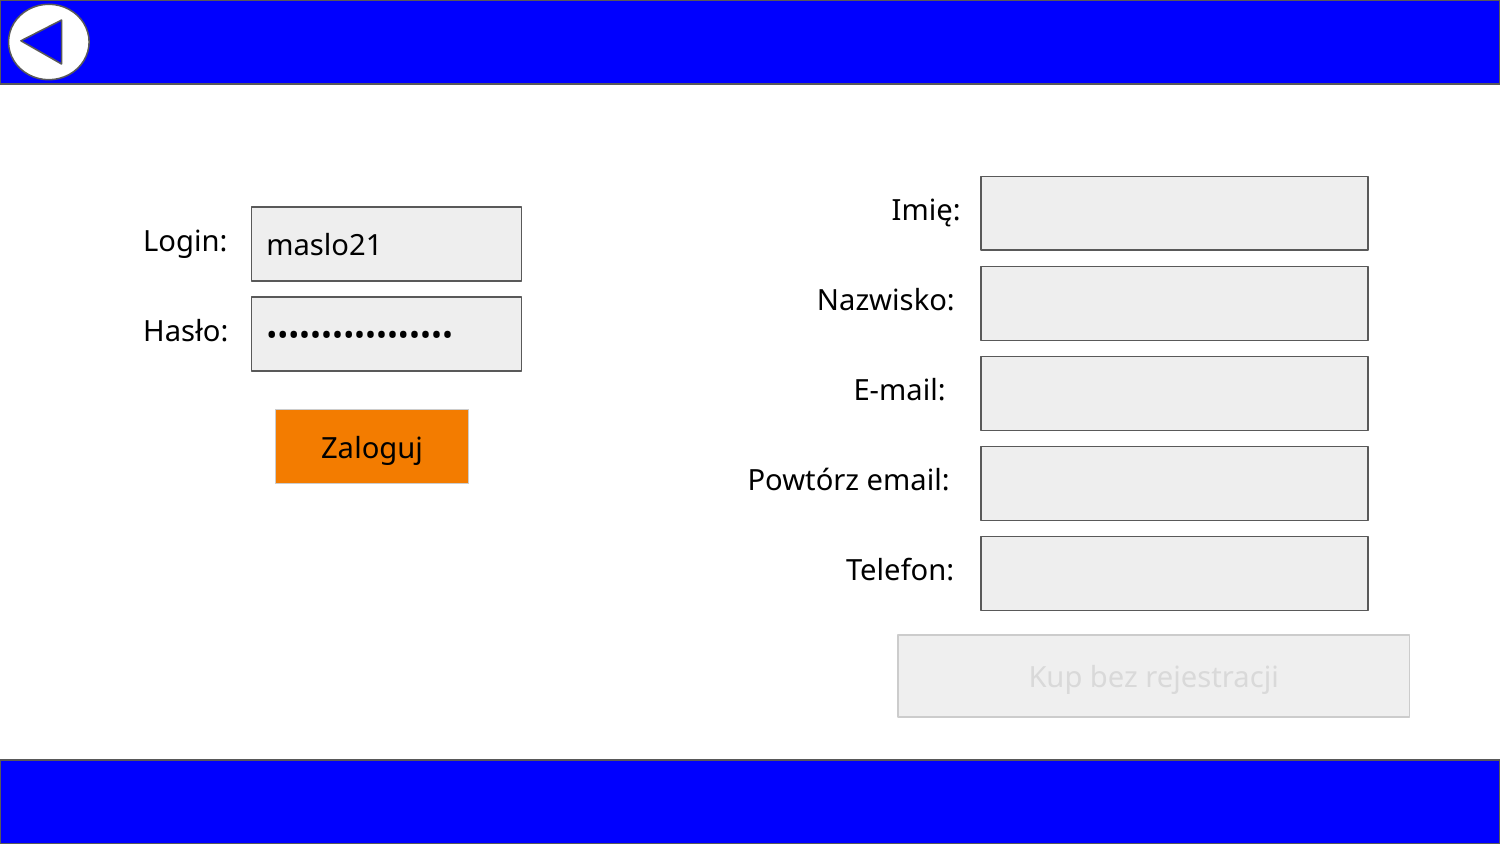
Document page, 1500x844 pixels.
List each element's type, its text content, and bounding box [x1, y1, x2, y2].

text_box Nazwisko: [801, 266, 1038, 341]
text_box Zaloguj [275, 409, 469, 484]
text_box [0, 759, 1500, 844]
text_box maslo21 [364, 206, 522, 281]
text_box Imię: [876, 176, 1094, 251]
text_box Login: [128, 206, 364, 281]
text_box [1094, 176, 1369, 251]
text_box Hasło: [128, 296, 364, 371]
text_box Powtórz email: [732, 446, 1069, 521]
text_box Kup bez rejestracji [897, 634, 1410, 717]
text_box [1154, 536, 1369, 611]
text_box [1067, 356, 1369, 431]
text_box E-mail: [831, 356, 1067, 431]
text_box [1038, 266, 1369, 341]
text_box [1069, 446, 1369, 521]
text_box Telefon: [831, 536, 1154, 611]
text_box [0, 0, 1500, 84]
text_box ••••••••••••••••• [364, 296, 522, 371]
